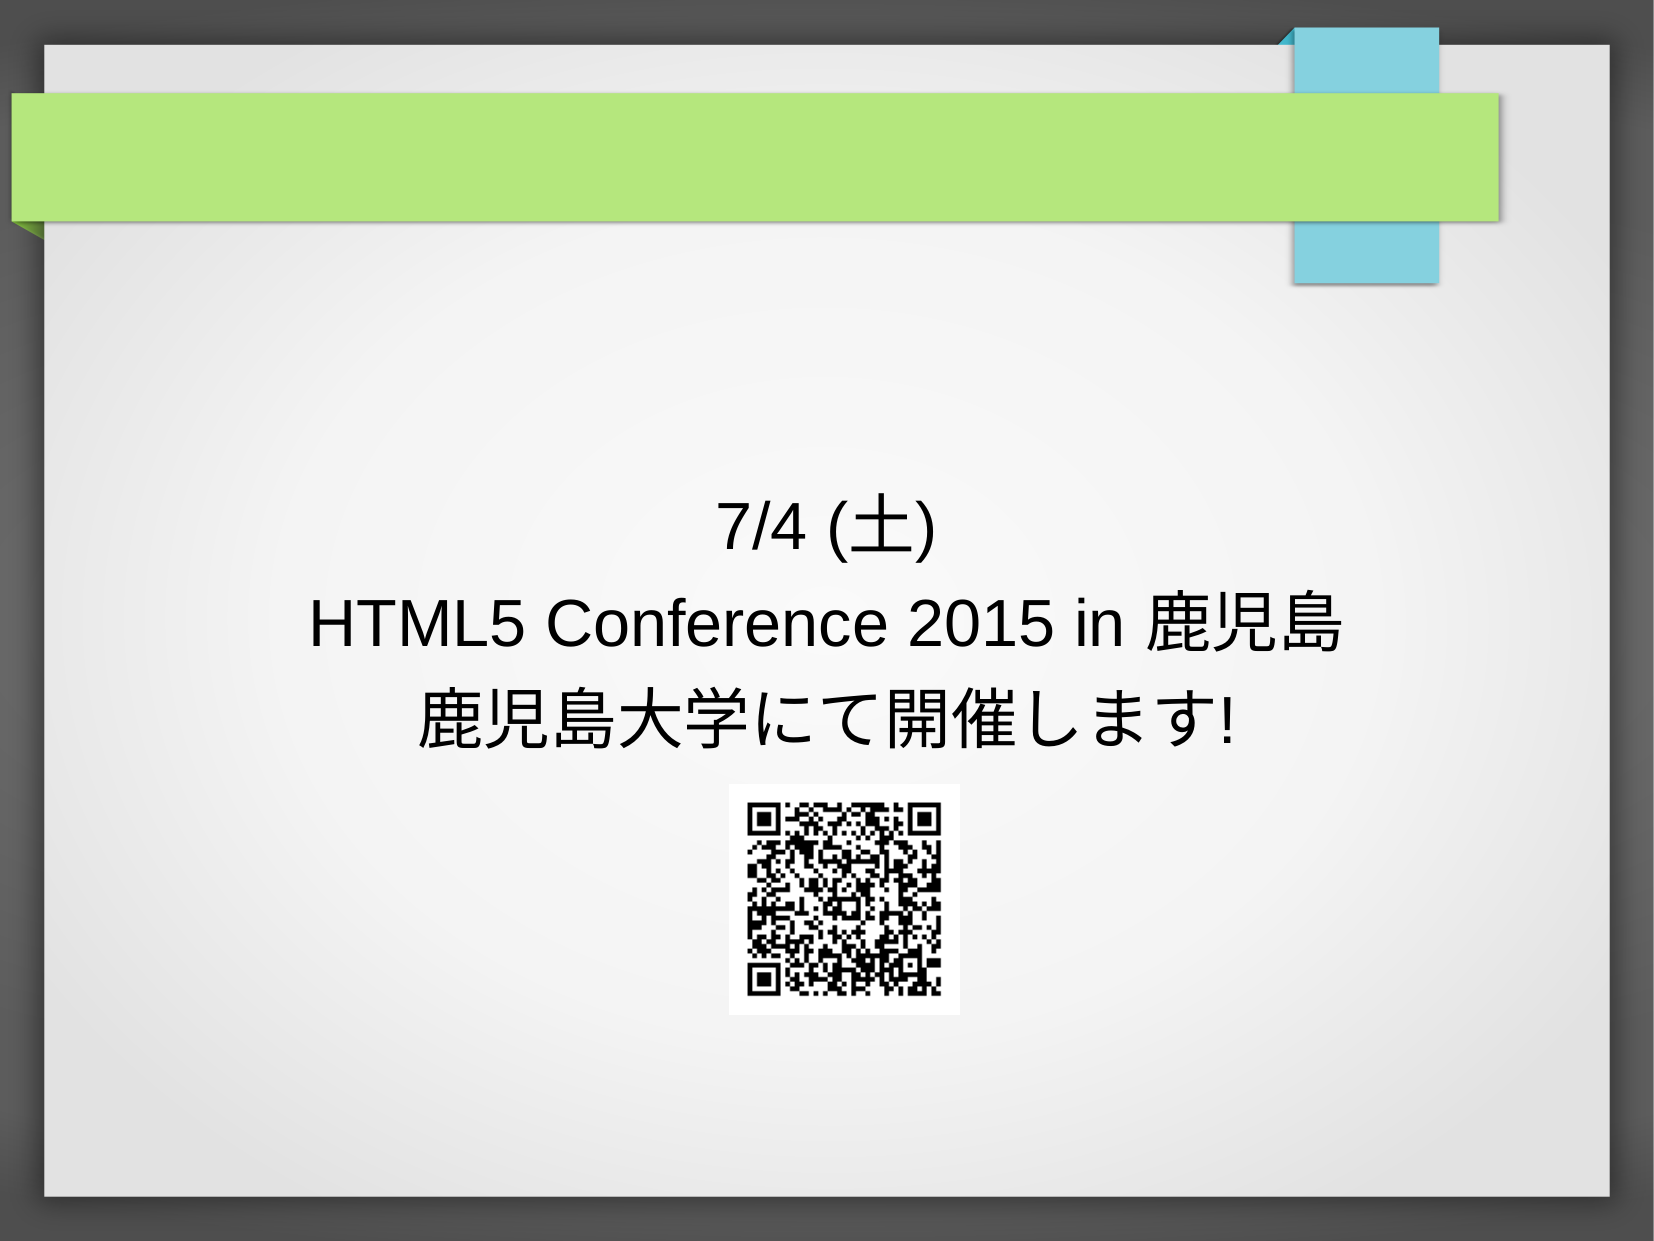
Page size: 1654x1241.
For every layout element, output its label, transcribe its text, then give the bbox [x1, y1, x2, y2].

picture [0, 0, 1654, 1241]
subtitle 7/4 (土) HTML5 Conference 2015 in 鹿児島 鹿児島大学にて開催します! [82, 295, 1571, 1015]
